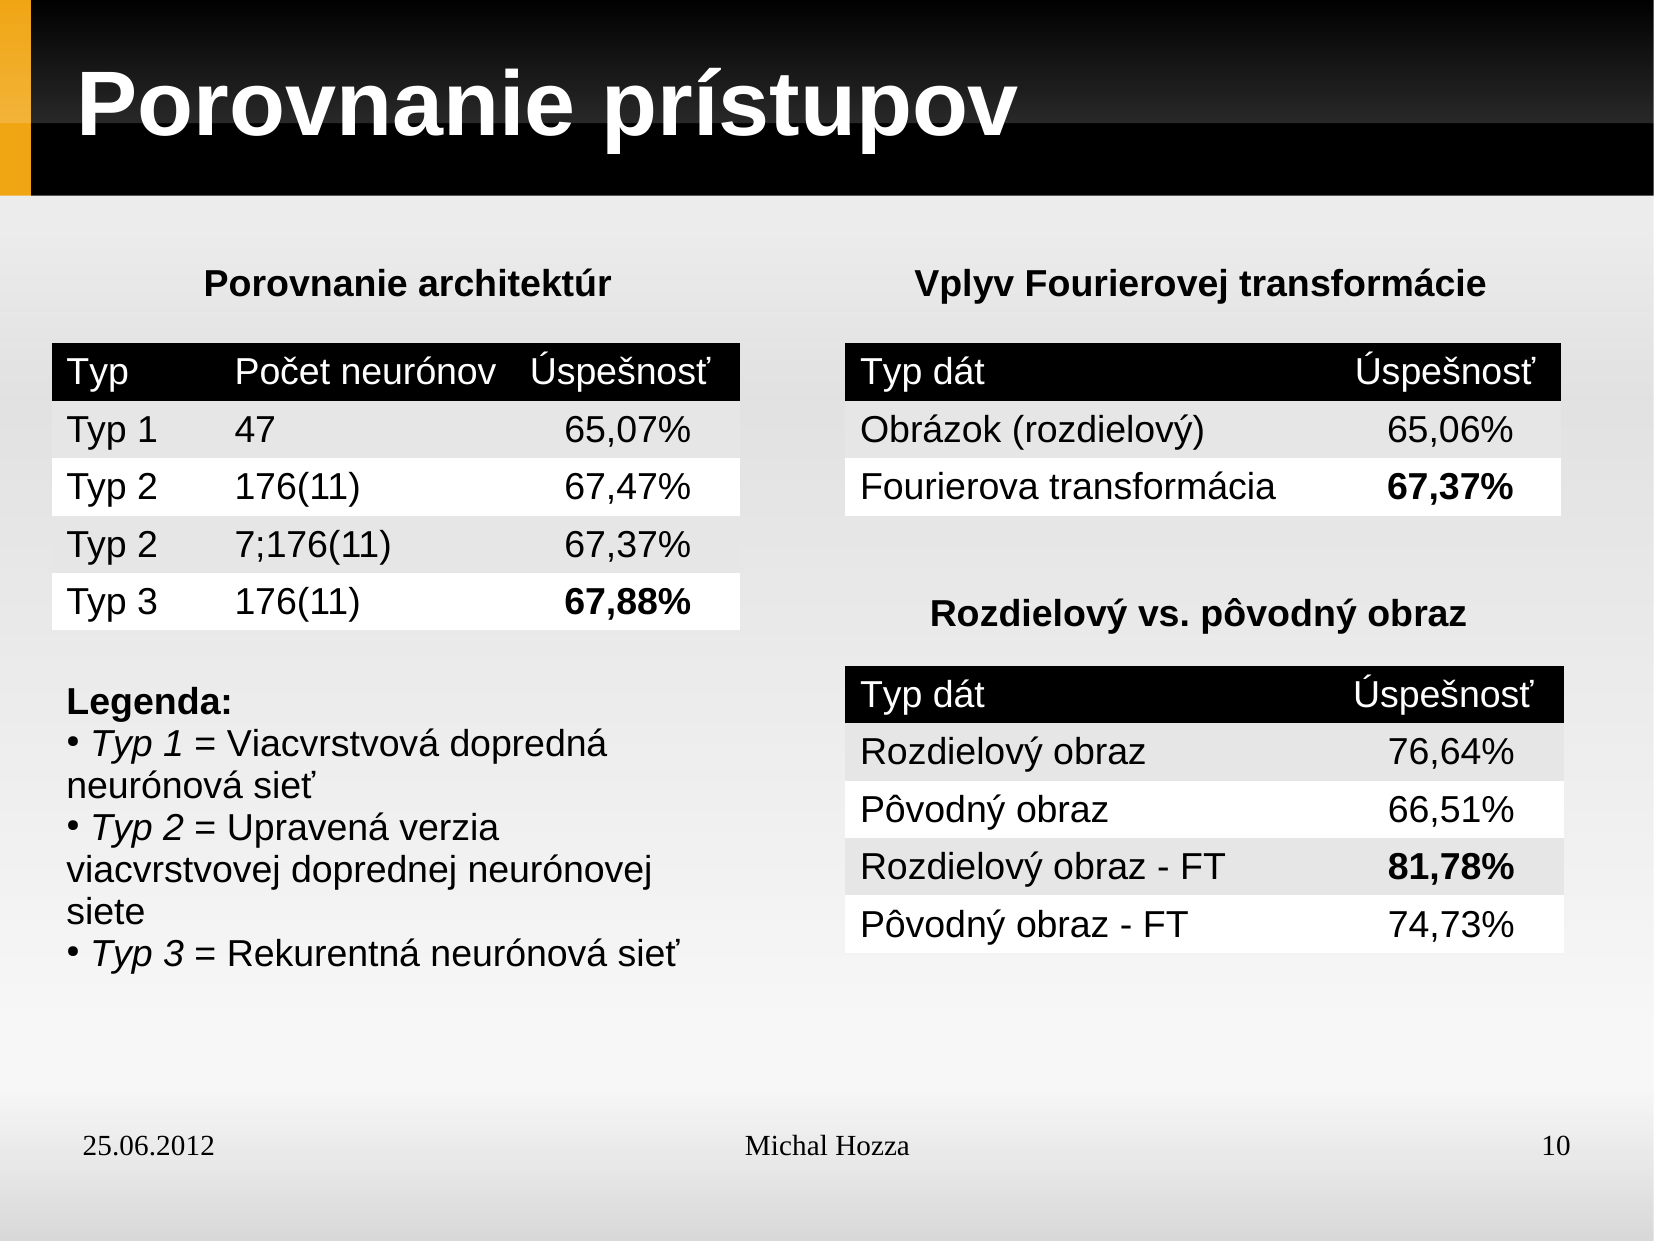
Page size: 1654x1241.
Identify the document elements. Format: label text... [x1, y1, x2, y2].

table_cell 81,78% [1338, 838, 1564, 895]
table_cell 67,47% [515, 458, 740, 516]
table_cell Rozdielový obraz [845, 723, 1338, 781]
table_cell 76,64% [1338, 723, 1564, 781]
table_cell 65,07% [515, 401, 740, 458]
table_cell Fourierova transformácia [845, 458, 1340, 516]
title Porovnanie prístupov [76, 0, 1565, 208]
text_box Rozdielový vs. pôvodný obraz [915, 585, 1483, 642]
table_header Typ [52, 343, 220, 401]
table_cell Typ 1 [52, 401, 220, 458]
table_cell 176(11) [220, 458, 515, 516]
table_cell 67,88% [515, 573, 740, 630]
table_cell 47 [220, 401, 515, 458]
table_cell Typ 2 [52, 458, 220, 516]
table_cell Typ 3 [52, 573, 220, 630]
table_cell Pôvodný obraz [845, 781, 1338, 838]
table_cell 176(11) [220, 573, 515, 630]
table_header Počet neurónov [220, 343, 515, 401]
table_cell 67,37% [1340, 458, 1561, 516]
table_cell Pôvodný obraz - FT [845, 895, 1338, 953]
table_cell 74,73% [1338, 895, 1564, 953]
picture [0, 0, 1654, 1241]
table_cell Typ 2 [52, 516, 220, 573]
table_header Úspešnosť [1338, 666, 1564, 723]
table_cell Obrázok (rozdielový) [845, 401, 1340, 458]
table_cell 66,51% [1338, 781, 1564, 838]
table_header Typ dát [845, 666, 1338, 723]
text_box Porovnanie architektúr [188, 255, 627, 312]
table_cell 67,37% [515, 516, 740, 573]
table_header Úspešnosť [515, 343, 740, 401]
table_cell 7;176(11) [220, 516, 515, 573]
text_box Legenda: Typ 1 = Viacvrstvová dopredná neurónová sieť Typ 2 = Upravená verzia viacvrstvovej doprednej neurónovej siete Typ 3 = Rekurentná neurónová sieť [51, 672, 736, 982]
table_header Úspešnosť [1340, 343, 1561, 401]
table_cell Rozdielový obraz - FT [845, 838, 1338, 895]
table_cell 65,06% [1340, 401, 1561, 458]
text_box Vplyv Fourierovej transformácie [899, 255, 1503, 312]
table_header Typ dát [845, 343, 1340, 401]
